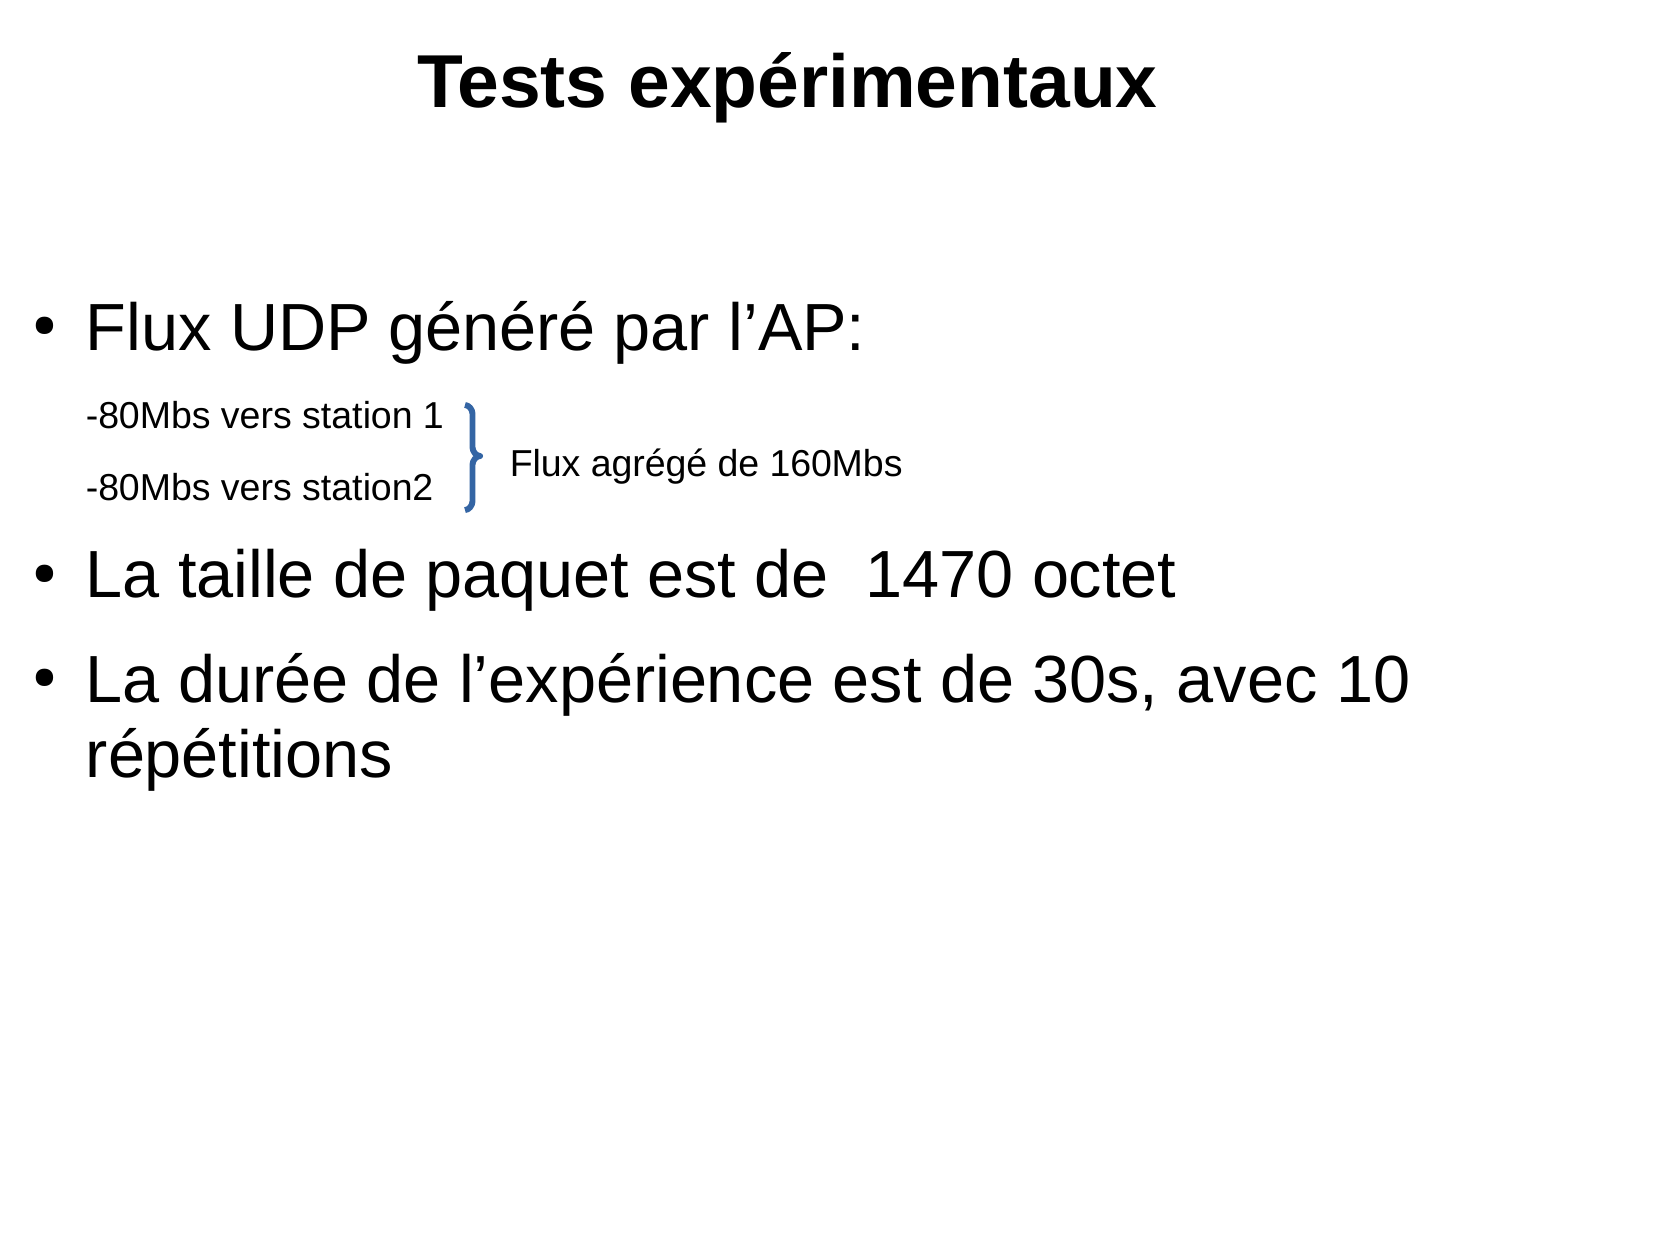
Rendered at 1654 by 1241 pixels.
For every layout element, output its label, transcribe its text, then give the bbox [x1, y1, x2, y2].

text_box Flux agrégé de 160Mbs [495, 435, 931, 496]
title Tests expérimentaux [360, 15, 1216, 148]
list Flux UDP généré par l’AP: -80Mbs vers station 1 -80Mbs vers station2 La taille de paquet est de 1470 octet La durée de l’expérience est de 30s, avec 10 répétitions [15, 290, 1654, 1010]
